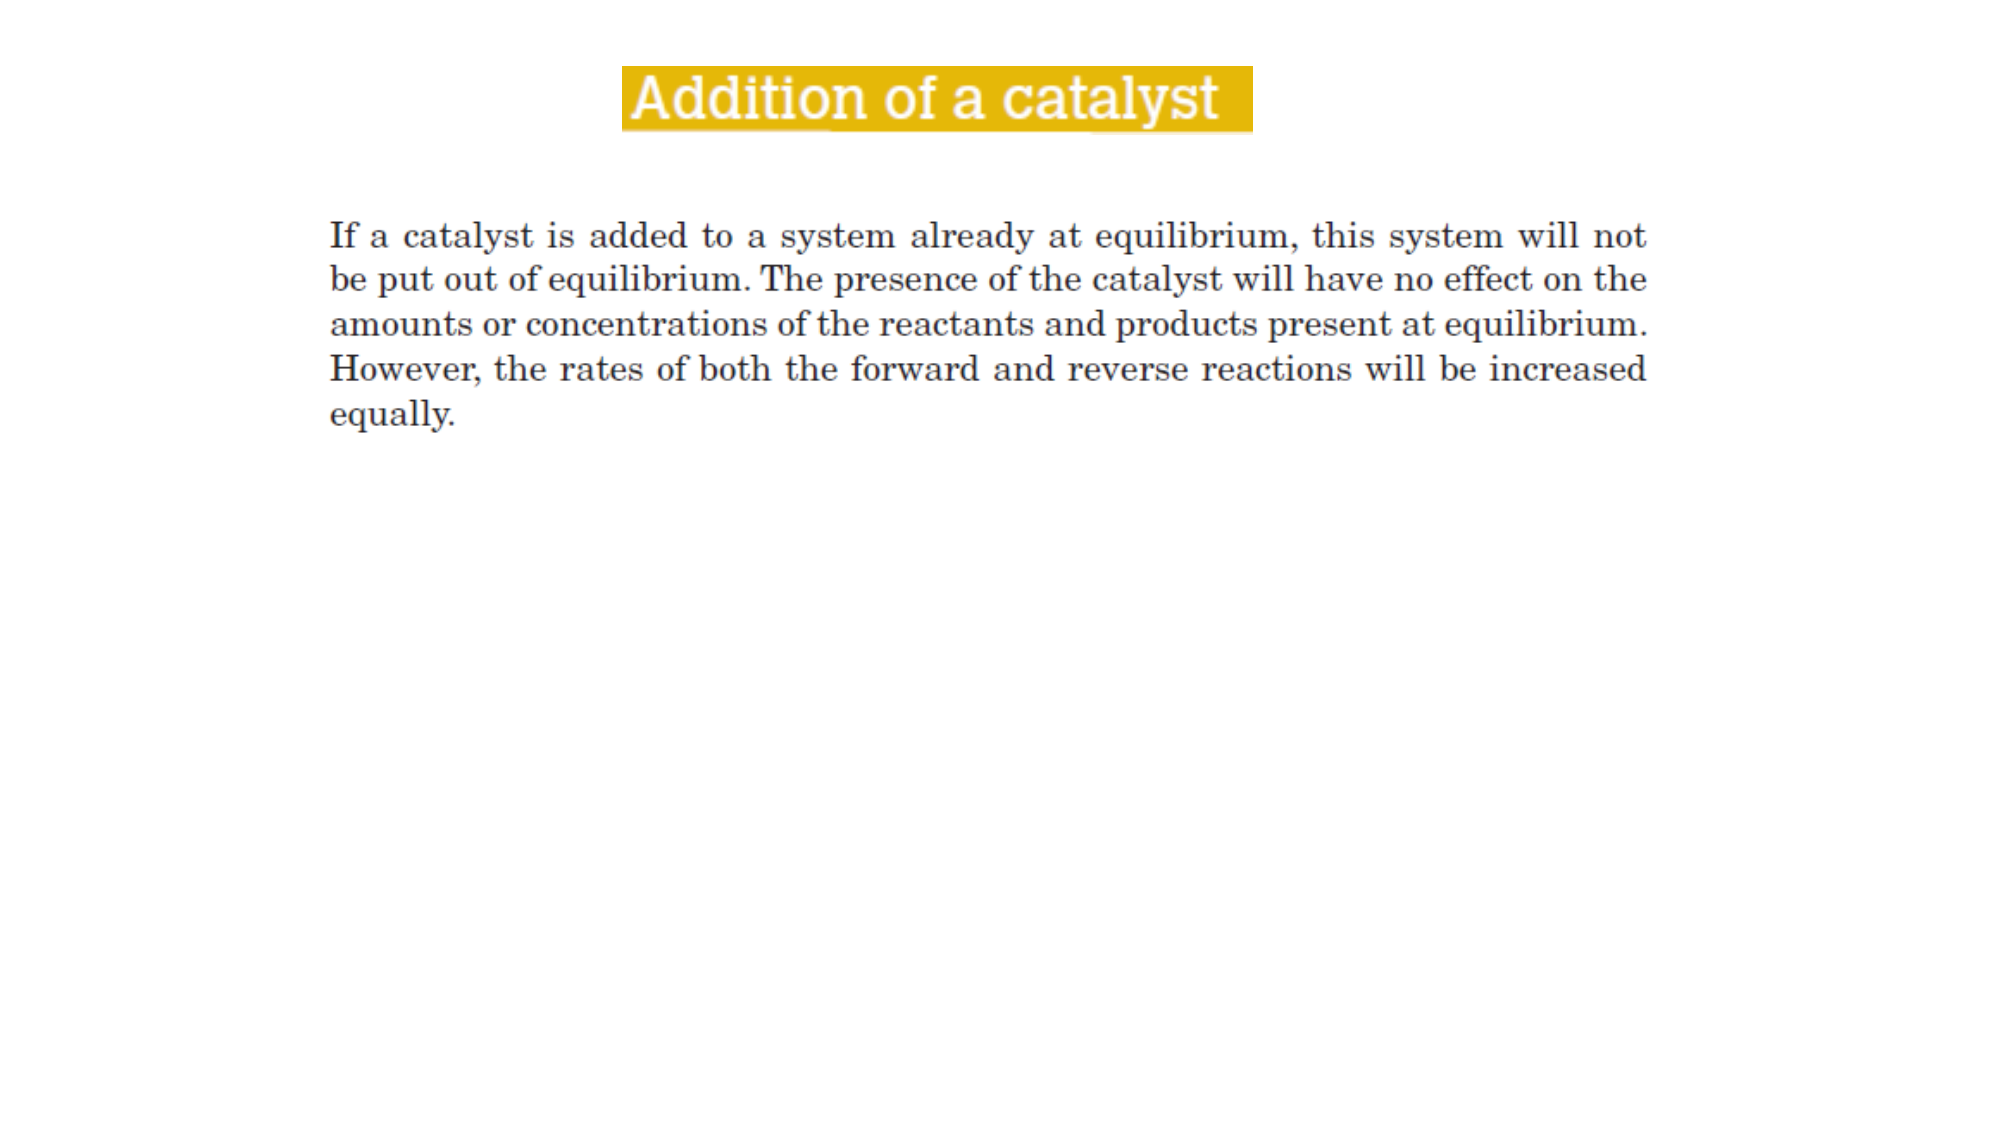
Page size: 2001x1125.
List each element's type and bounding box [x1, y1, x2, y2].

picture [314, 196, 1693, 445]
picture [622, 66, 1253, 135]
